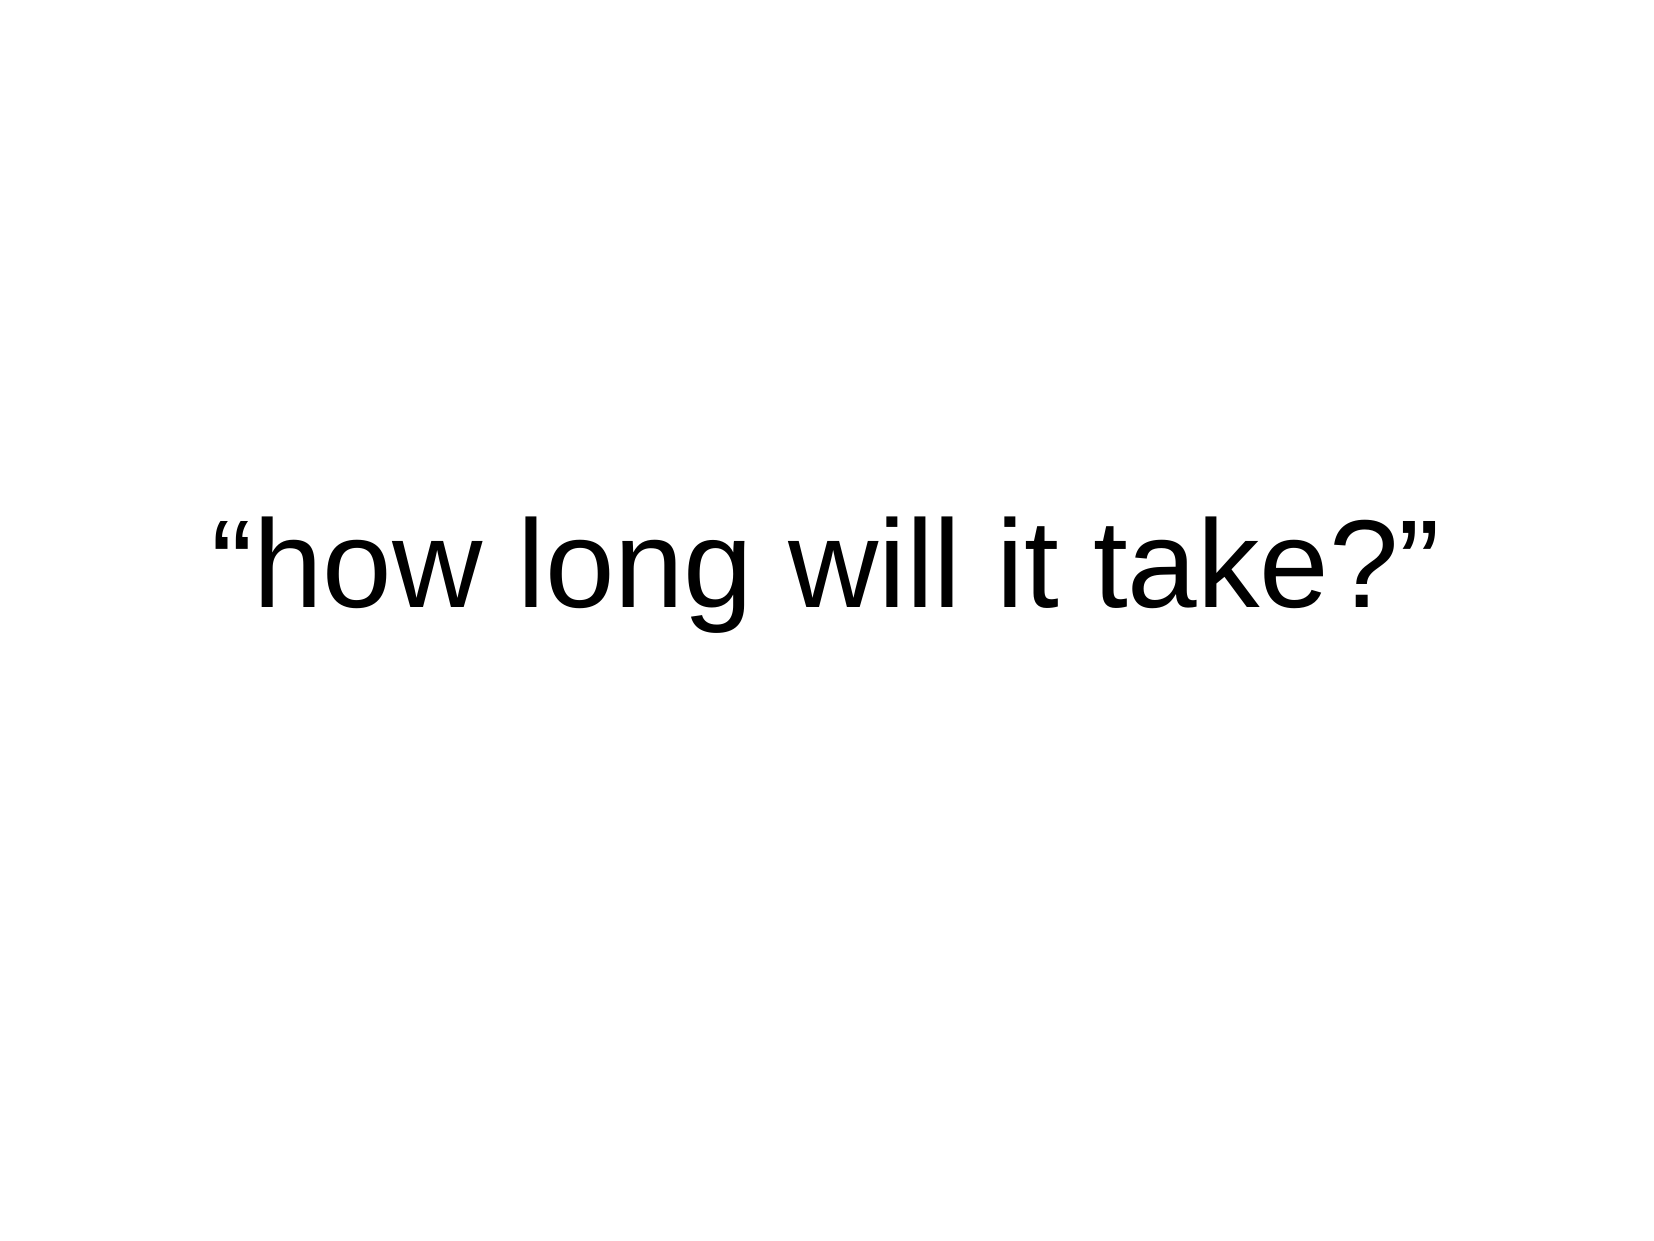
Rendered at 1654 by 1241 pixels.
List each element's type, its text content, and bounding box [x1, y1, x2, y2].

title “how long will it take?” [82, 460, 1571, 668]
